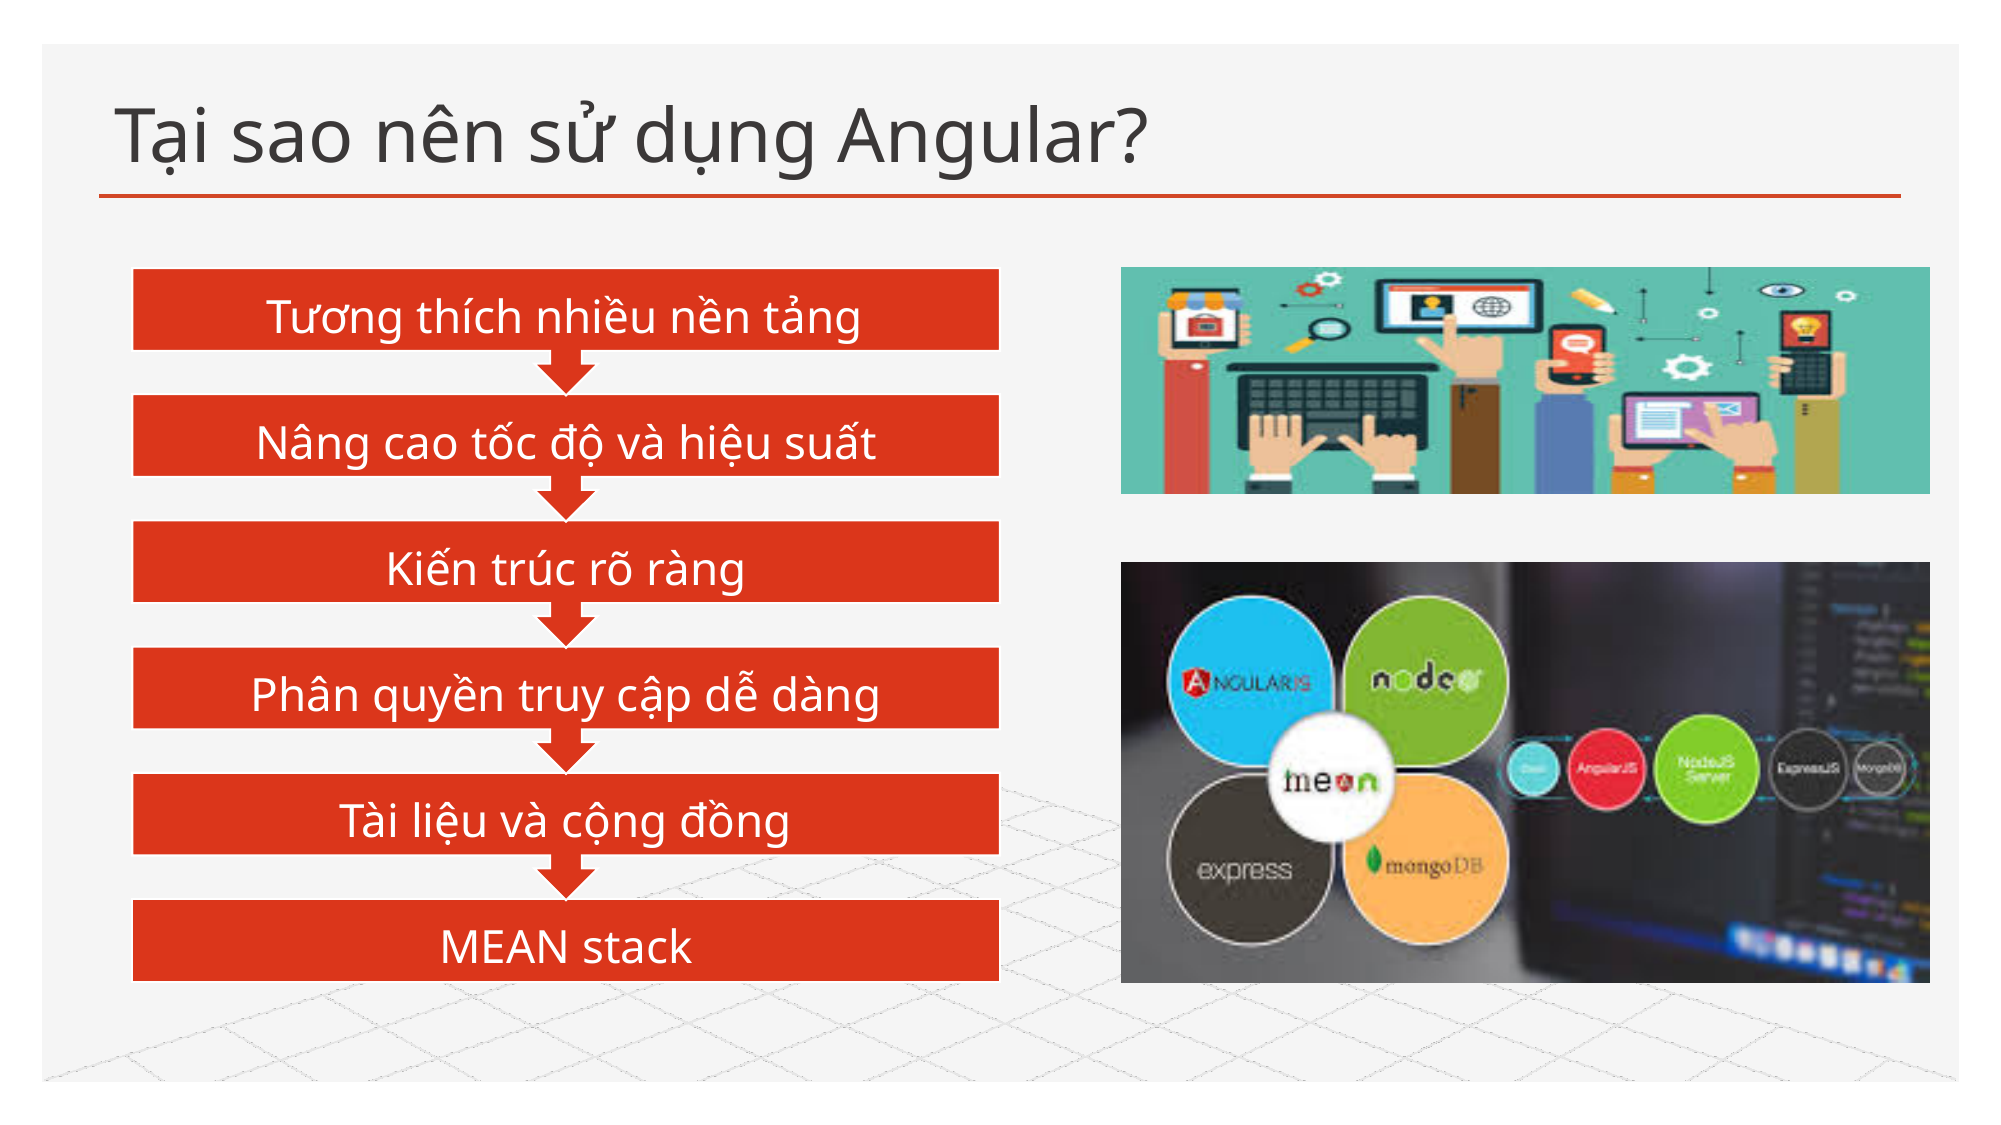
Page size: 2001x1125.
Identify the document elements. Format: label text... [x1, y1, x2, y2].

picture [1121, 562, 1930, 983]
text_box Phân quyền truy cập dễ dàng [132, 646, 1000, 774]
text_box Tài liệu và cộng đồng [132, 772, 1000, 901]
title Tại sao nên sử dụng Angular? [99, 73, 1901, 197]
text_box Nâng cao tốc độ và hiệu suất [132, 394, 1000, 522]
text_box Kiến trúc rõ ràng [132, 520, 1000, 648]
text_box Tương thích nhiều nền tảng [132, 268, 1000, 396]
picture [1121, 267, 1930, 494]
text_box MEAN stack [132, 898, 1000, 982]
